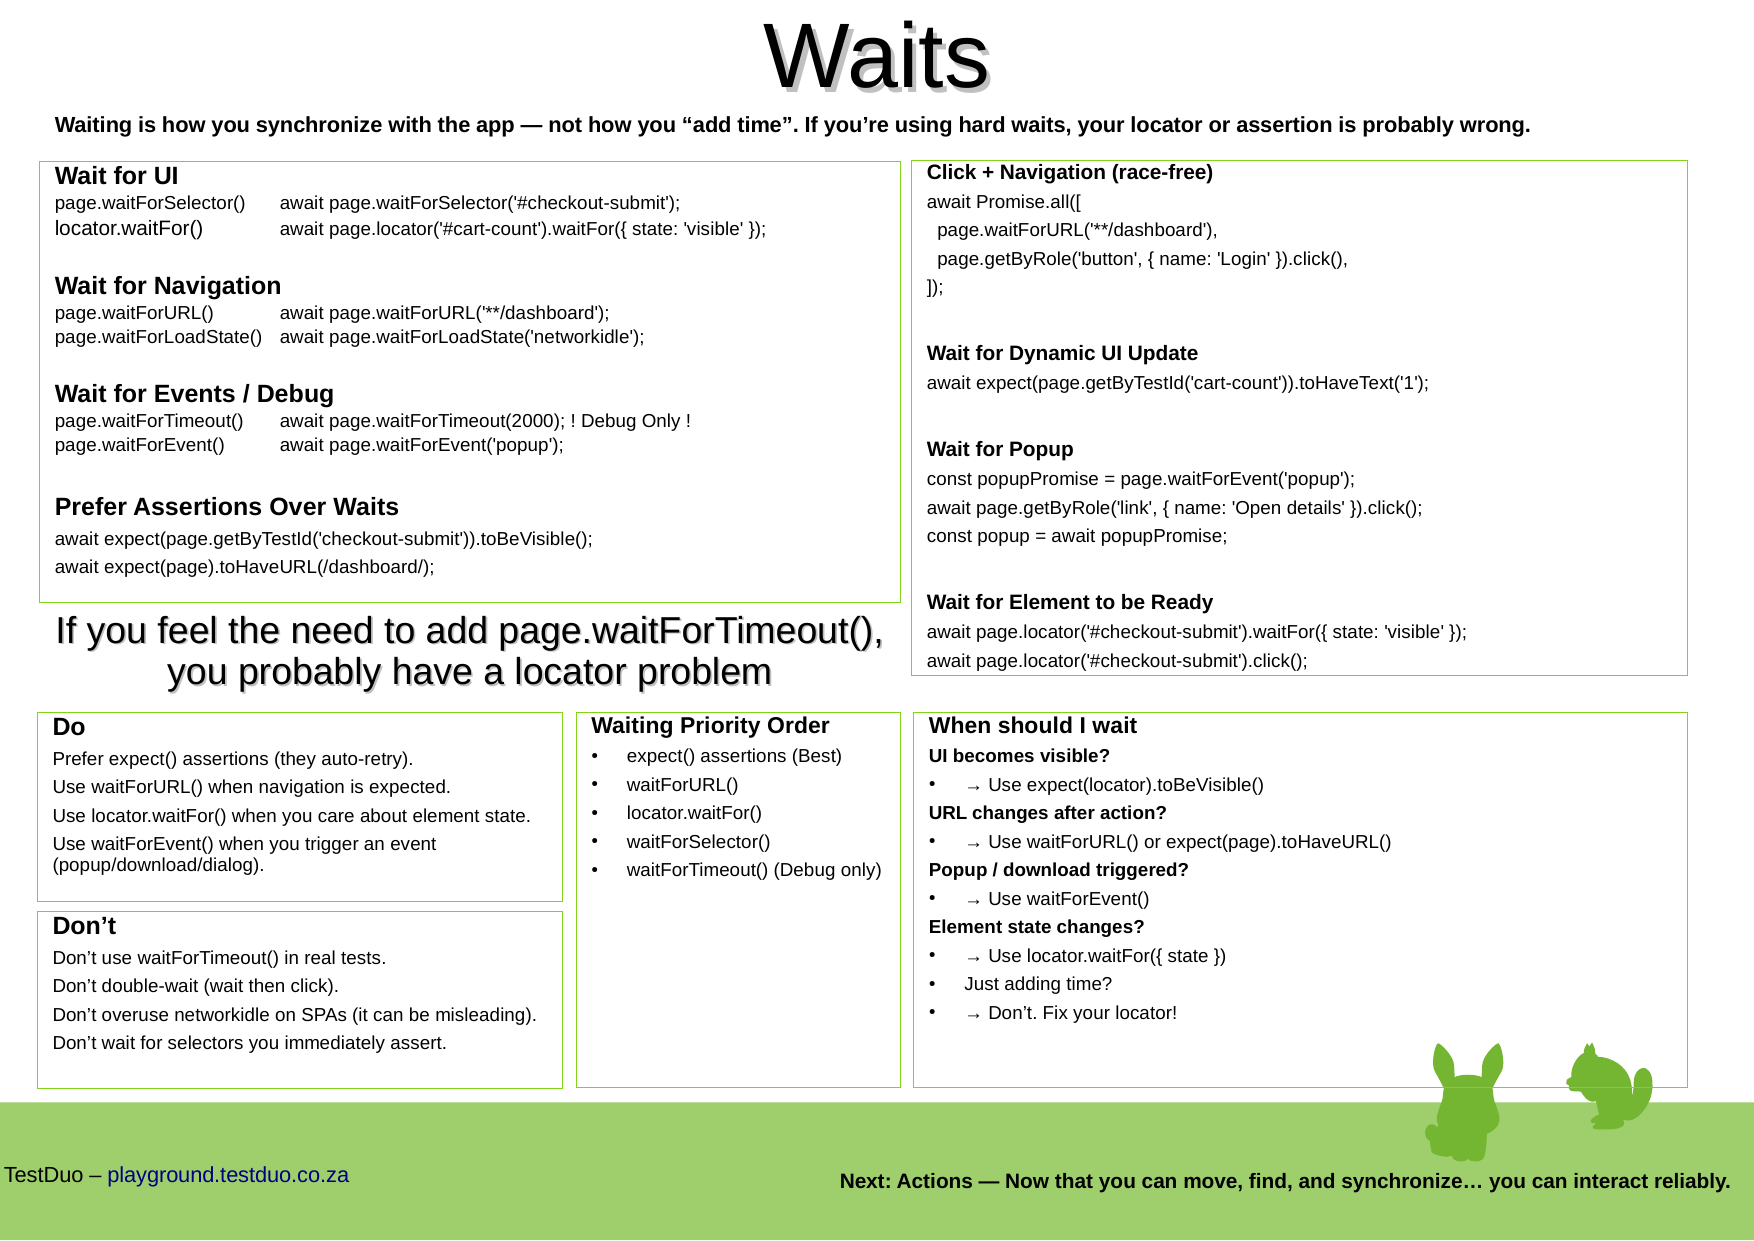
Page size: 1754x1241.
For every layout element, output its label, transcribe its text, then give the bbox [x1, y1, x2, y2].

title TestDuo – playground.testduo.co.za [3, 1150, 826, 1201]
text_box Do Prefer expect() assertions (they auto-retry). Use waitForURL() when navigation is expected. Use locator.waitFor() when you care about element state. Use waitForEvent() when you trigger an event (popup/download/dialog). [37, 712, 563, 902]
title If you feel the need to add page.waitForTimeout(), you probably have a locator problem [39, 609, 901, 694]
text_box Waiting is how you synchronize with the app — not how you “add time”. If you’re using hard waits, your locator or assertion is probably wrong. [39, 112, 1711, 151]
text_box Next: Actions — Now that you can move, find, and synchronize… you can interact reliably. [825, 1162, 1754, 1201]
text_box When should I wait UI becomes visible? → Use expect(locator).toBeVisible() URL changes after action? → Use waitForURL() or expect(page).toHaveURL() Popup / download triggered? → Use waitForEvent() Element state changes? → Use locator.waitFor({ state }) Just adding time? → Don’t. Fix your locator! [913, 712, 1688, 1088]
text_box Waiting Priority Order expect() assertions (Best) waitForURL() locator.waitFor() waitForSelector() waitForTimeout() (Debug only) [576, 712, 901, 1088]
title Waits [93, 0, 1660, 112]
text_box Don’t Don’t use waitForTimeout() in real tests. Don’t double-wait (wait then click). Don’t overuse networkidle on SPAs (it can be misleading). Don’t wait for selectors you immediately assert. [37, 911, 563, 1089]
text_box Click + Navigation (race-free) await Promise.all([ page.waitForURL('**/dashboard'), page.getByRole('button', { name: 'Login' }).click(), ]); Wait for Dynamic UI Update await expect(page.getByTestId('cart-count')).toHaveText('1'); Wait for Popup const popupPromise = page.waitForEvent('popup'); await page.getByRole('link', { name: 'Open details' }).click(); const popup = await popupPromise; Wait for Element to be Ready await page.locator('#checkout-submit').waitFor({ state: 'visible' }); await page.locator('#checkout-submit').click(); [911, 160, 1688, 676]
text_box Wait for UI page.waitForSelector() await page.waitForSelector('#checkout-submit'); locator.waitFor() await page.locator('#cart-count').waitFor({ state: 'visible' }); Wait for Navigation page.waitForURL() await page.waitForURL('**/dashboard'); page.waitForLoadState() await page.waitForLoadState('networkidle'); Wait for Events / Debug page.waitForTimeout() await page.waitForTimeout(2000); ! Debug Only ! page.waitForEvent() await page.waitForEvent('popup'); Prefer Assertions Over Waits await expect(page.getByTestId('checkout-submit')).toBeVisible(); await expect(page).toHaveURL(/dashboard/); [39, 161, 901, 603]
